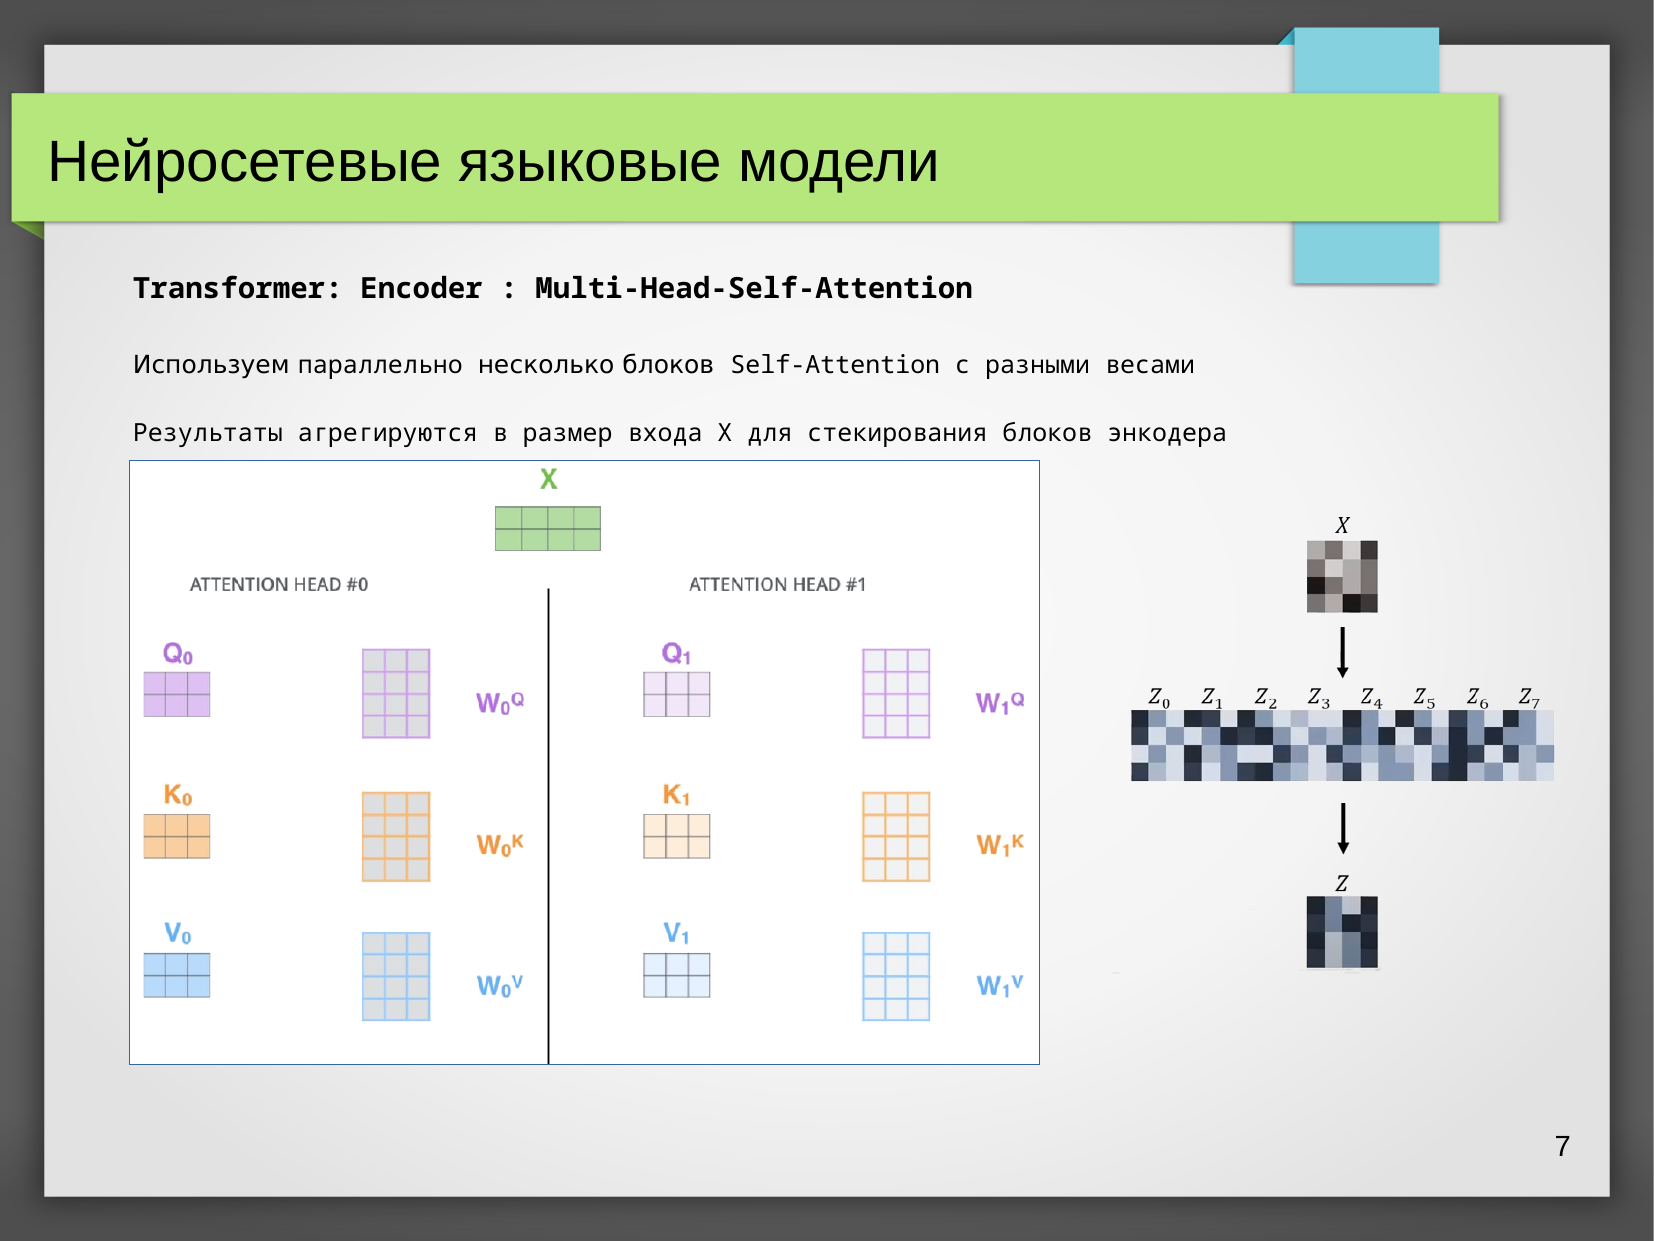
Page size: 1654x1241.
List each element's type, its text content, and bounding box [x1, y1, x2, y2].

title Нейросетевые языковые модели [47, 121, 1241, 201]
picture [0, 0, 1654, 1241]
text_box Transformer: Encoder : Multi-Head-Self-Attention Используем параллельно несколько блоков Self-Attention с разными весами Результаты агрегируются в размер входа X для стекирования блоков энкодера [118, 259, 1489, 432]
